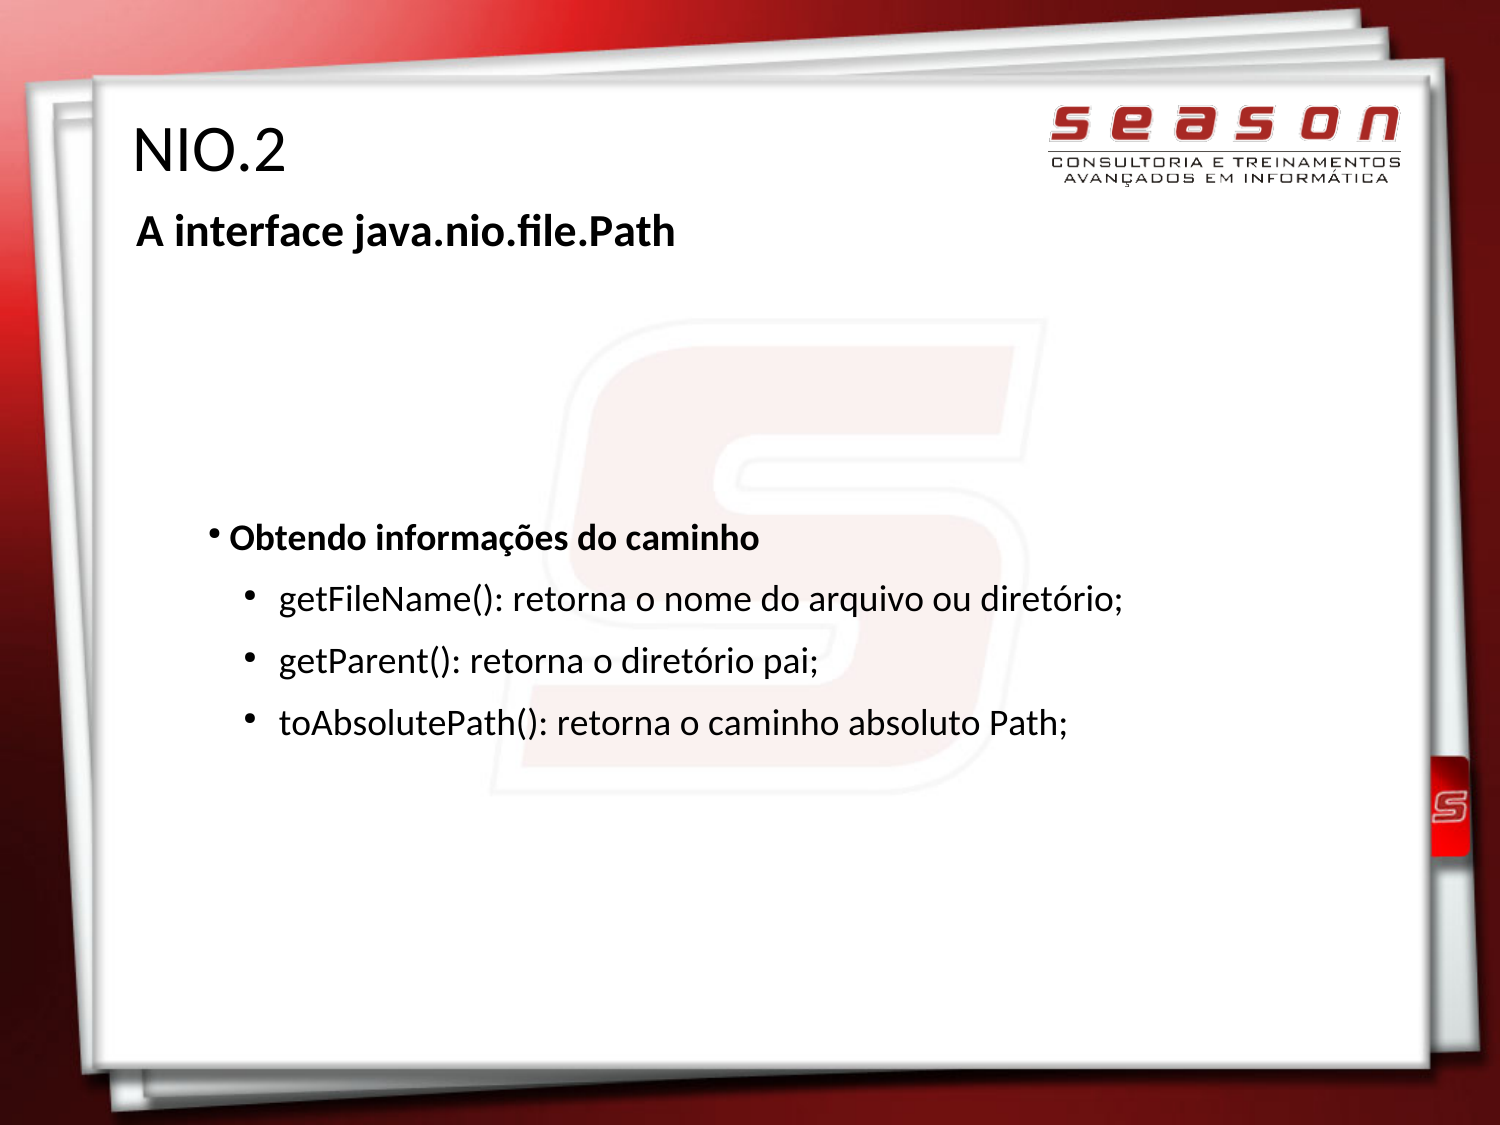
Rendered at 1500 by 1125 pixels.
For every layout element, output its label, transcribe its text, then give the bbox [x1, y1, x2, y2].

picture [0, 0, 1500, 1125]
text_box A interface java.nio.file.Path [119, 200, 1240, 256]
title NIO.2 [118, 33, 1394, 257]
text_box Obtendo informações do caminho getFileName(): retorna o nome do arquivo ou diretório; getParent(): retorna o diretório pai; toAbsolutePath(): retorna o caminho absoluto Path; [207, 375, 1328, 880]
